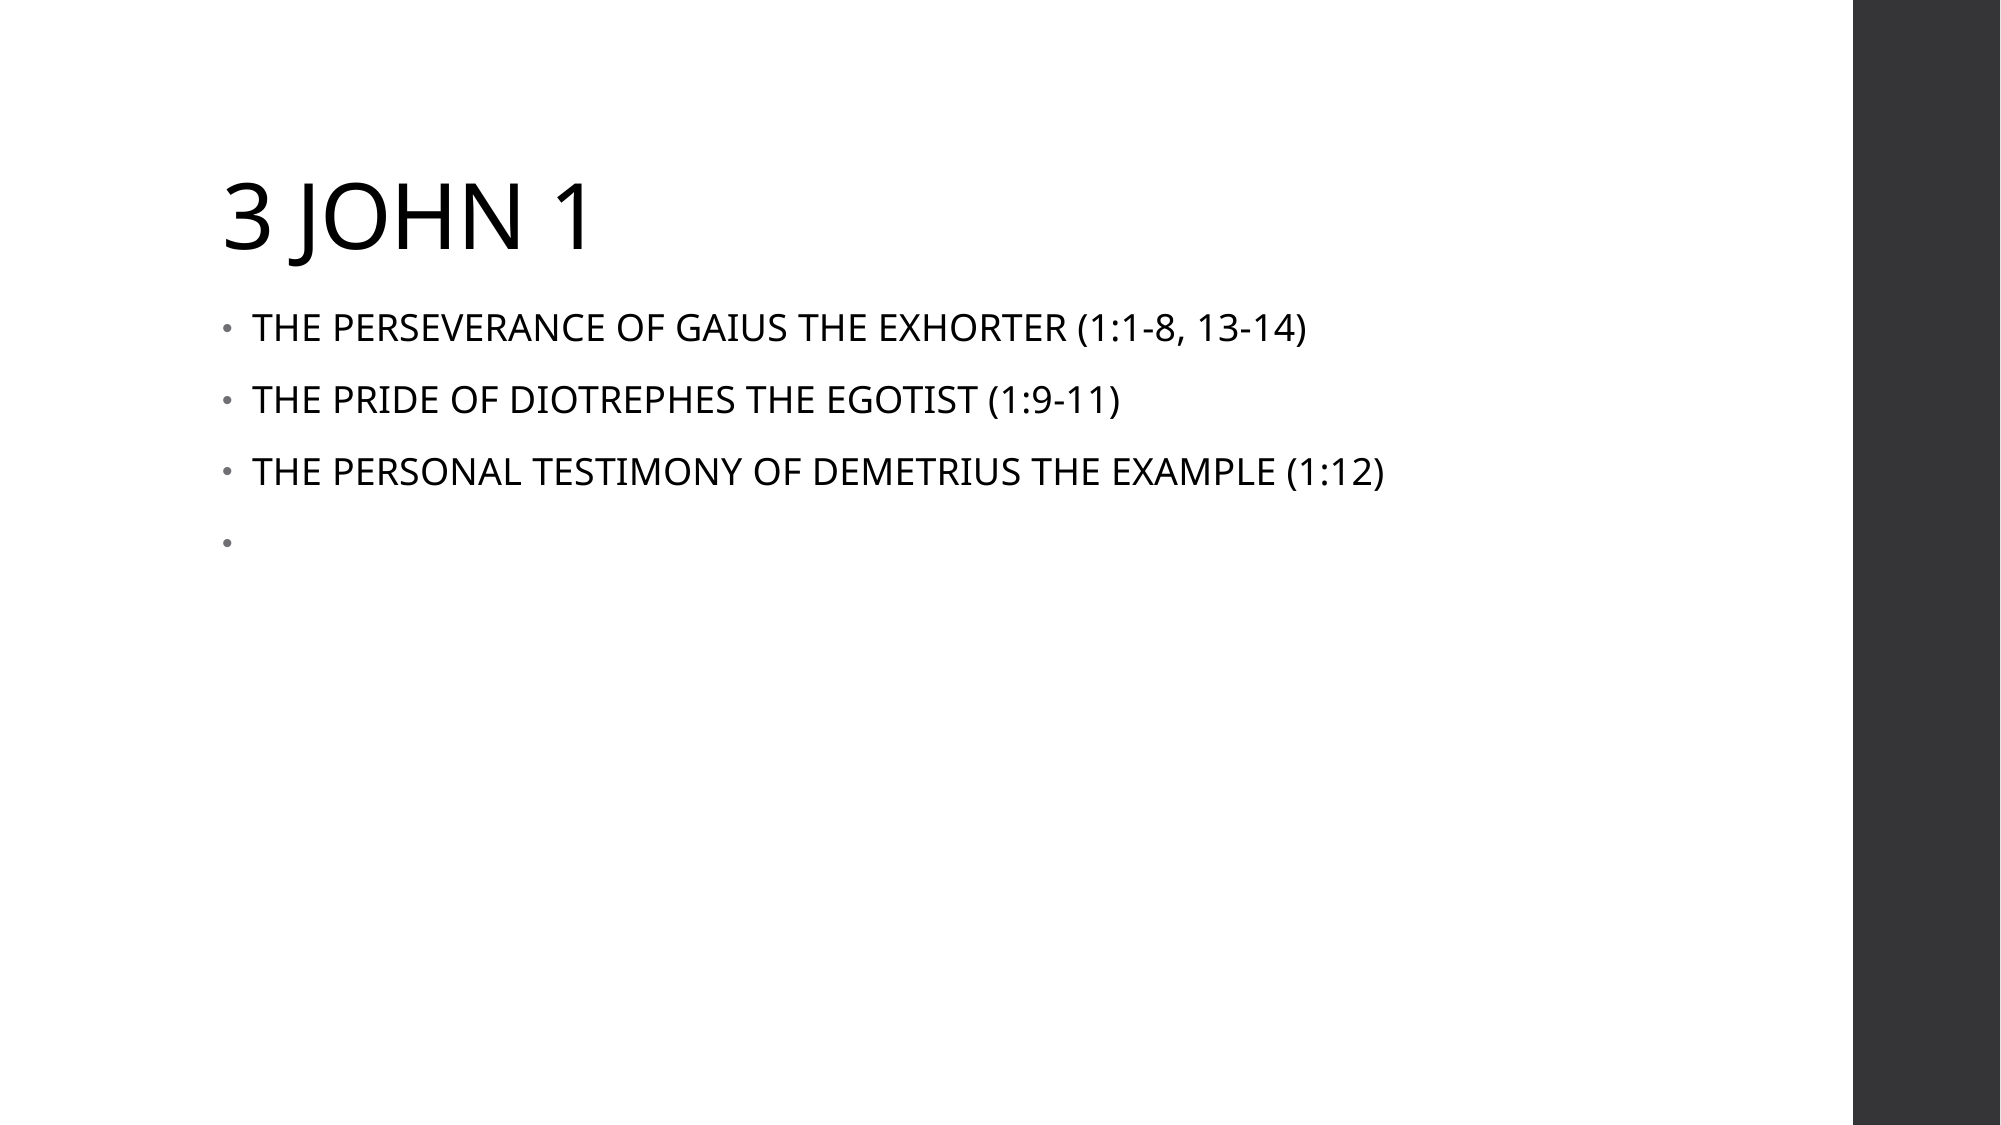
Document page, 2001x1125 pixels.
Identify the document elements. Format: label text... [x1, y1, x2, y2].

title 3 JOHN 1 [206, 60, 1797, 278]
list THE PERSEVERANCE OF GAIUS THE EXHORTER (1:1-8, 13-14) THE PRIDE OF DIOTREPHES THE EGOTIST (1:9-11) THE PERSONAL TESTIMONY OF DEMETRIUS THE EXAMPLE (1:12) [206, 299, 1617, 1014]
